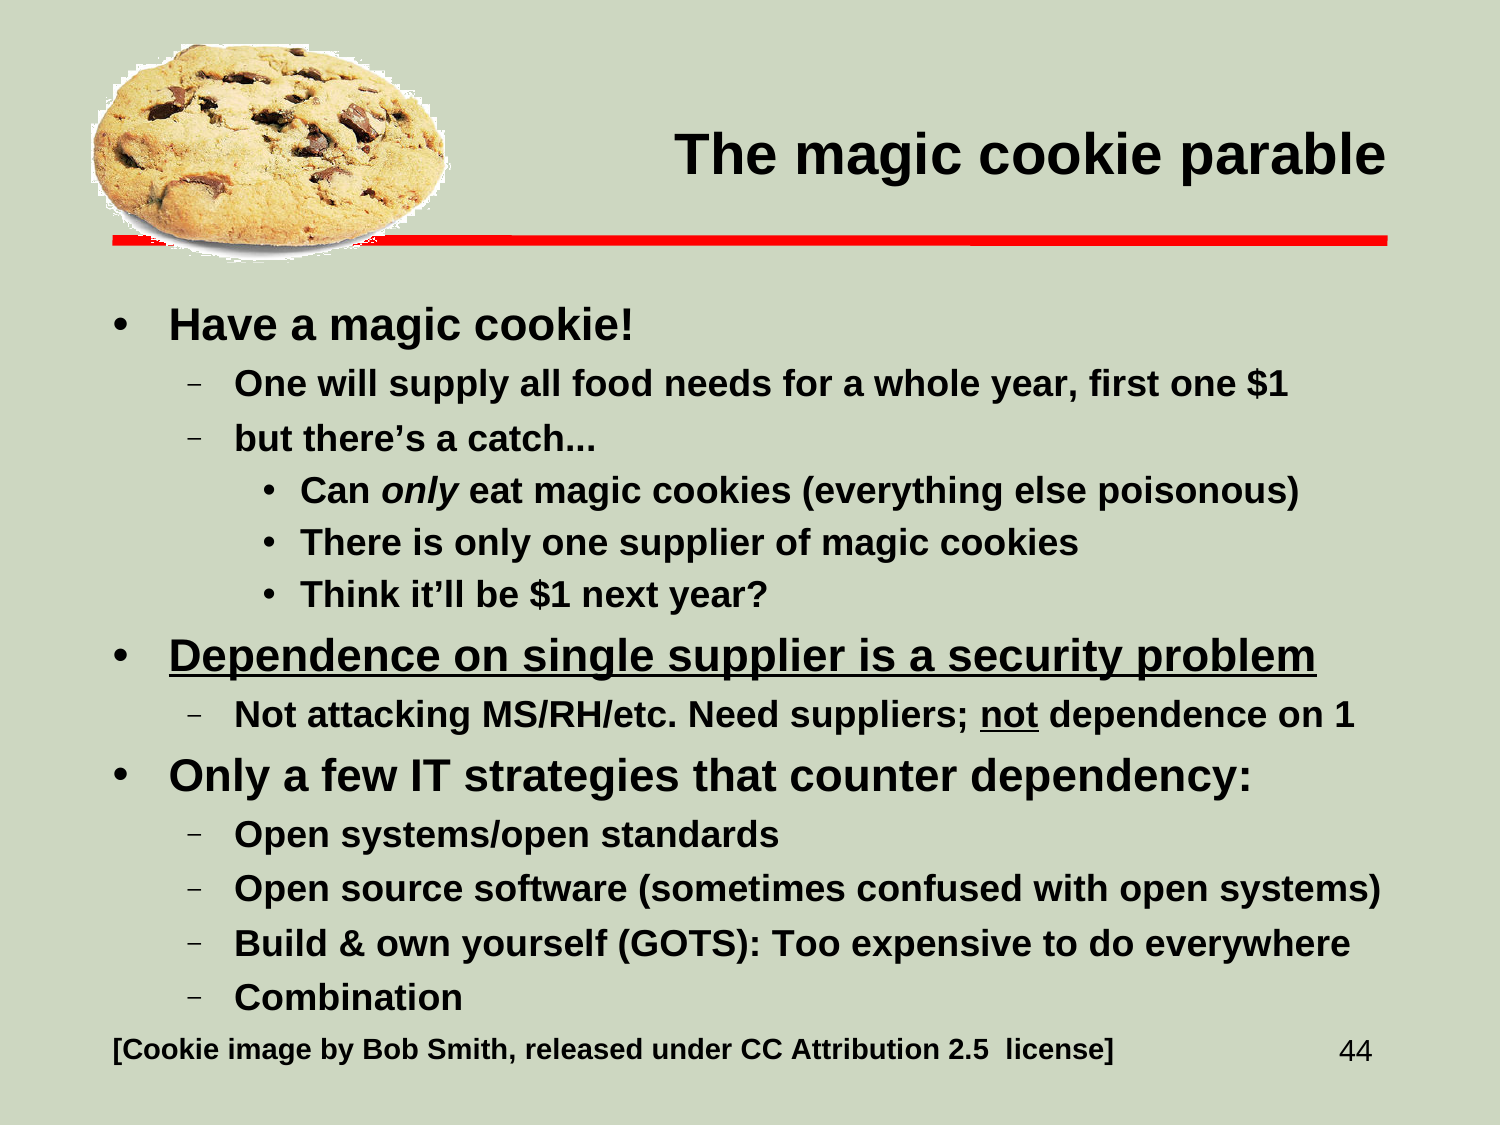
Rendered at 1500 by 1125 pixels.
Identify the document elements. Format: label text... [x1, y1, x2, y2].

title The magic cookie parable [451, 93, 1388, 217]
picture [75, 37, 451, 267]
list Have a magic cookie! One will supply all food needs for a whole year, first one $1 but there’s a catch... Can only eat magic cookies (everything else poisonous) There is only one supplier of magic cookies Think it’ll be $1 next year? Dependence on single supplier is a security problem Not attacking MS/RH/etc. Need suppliers; not dependence on 1 Only a few IT strategies that counter dependency: Open systems/open standards Open source software (sometimes confused with open systems) Build & own yourself (GOTS): Too expensive to do everywhere Combination [Cookie image by Bob Smith, released under CC Attribution 2.5 license] [112, 299, 1388, 1066]
